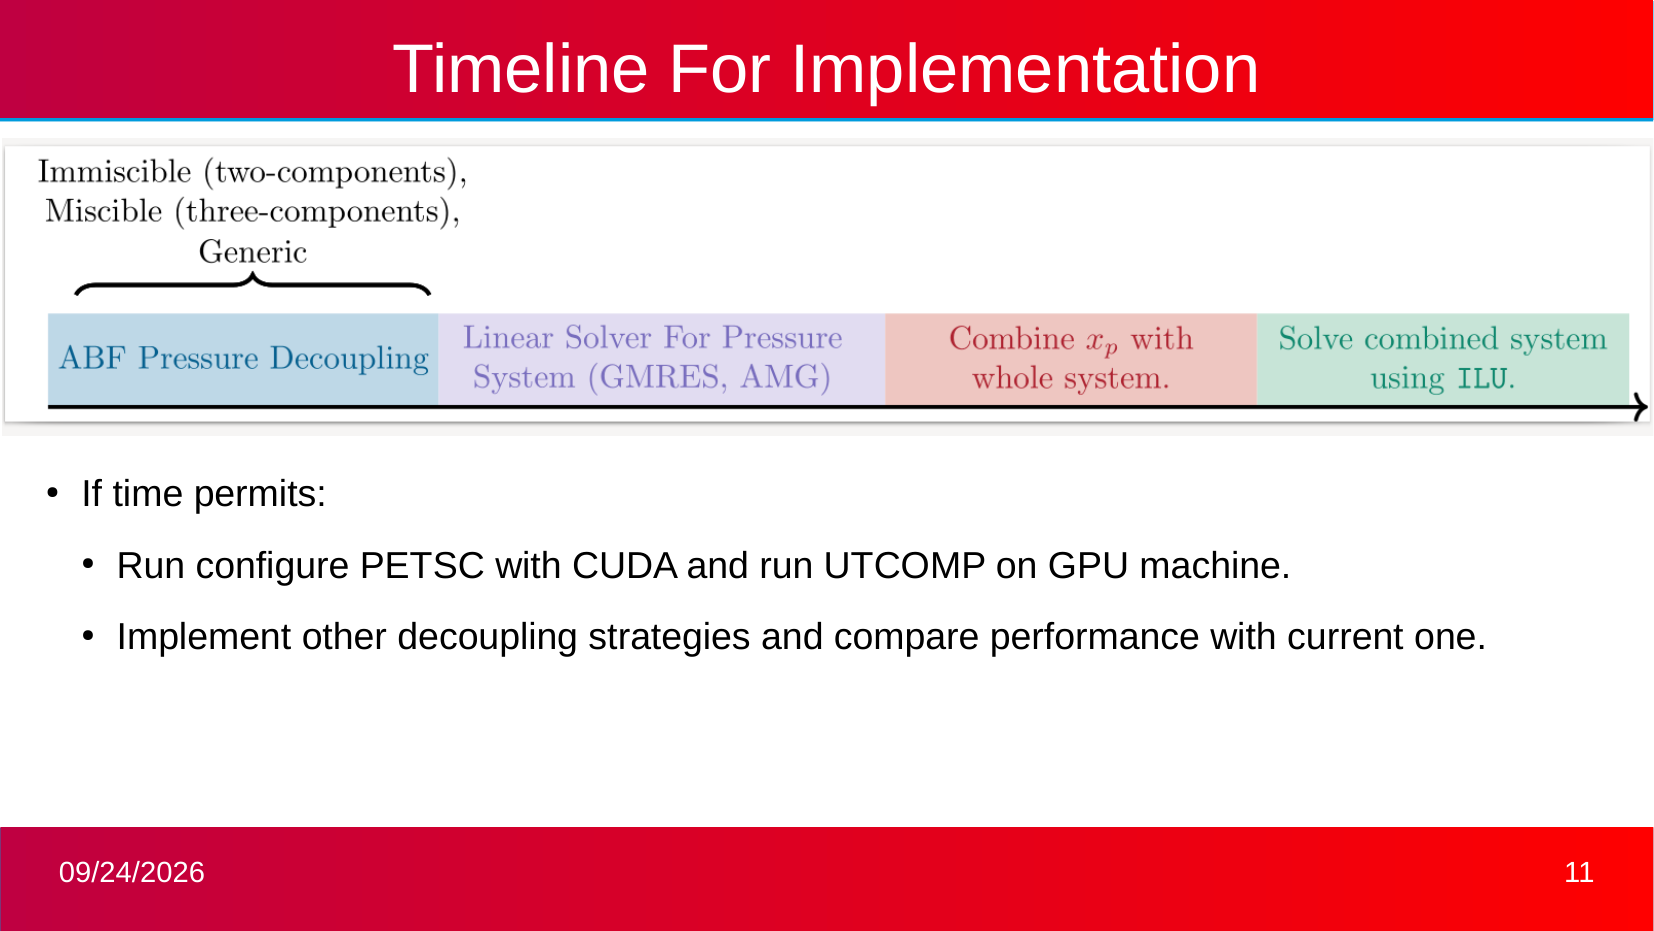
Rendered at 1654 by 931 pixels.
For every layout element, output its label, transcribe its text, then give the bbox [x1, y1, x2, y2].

picture [2, 138, 1654, 436]
text_box If time permits: Run configure PETSC with CUDA and run UTCOMP on GPU machine. Implement other decoupling strategies and compare performance with current one. [31, 465, 1629, 815]
title Timeline For Implementation [59, 29, 1595, 108]
